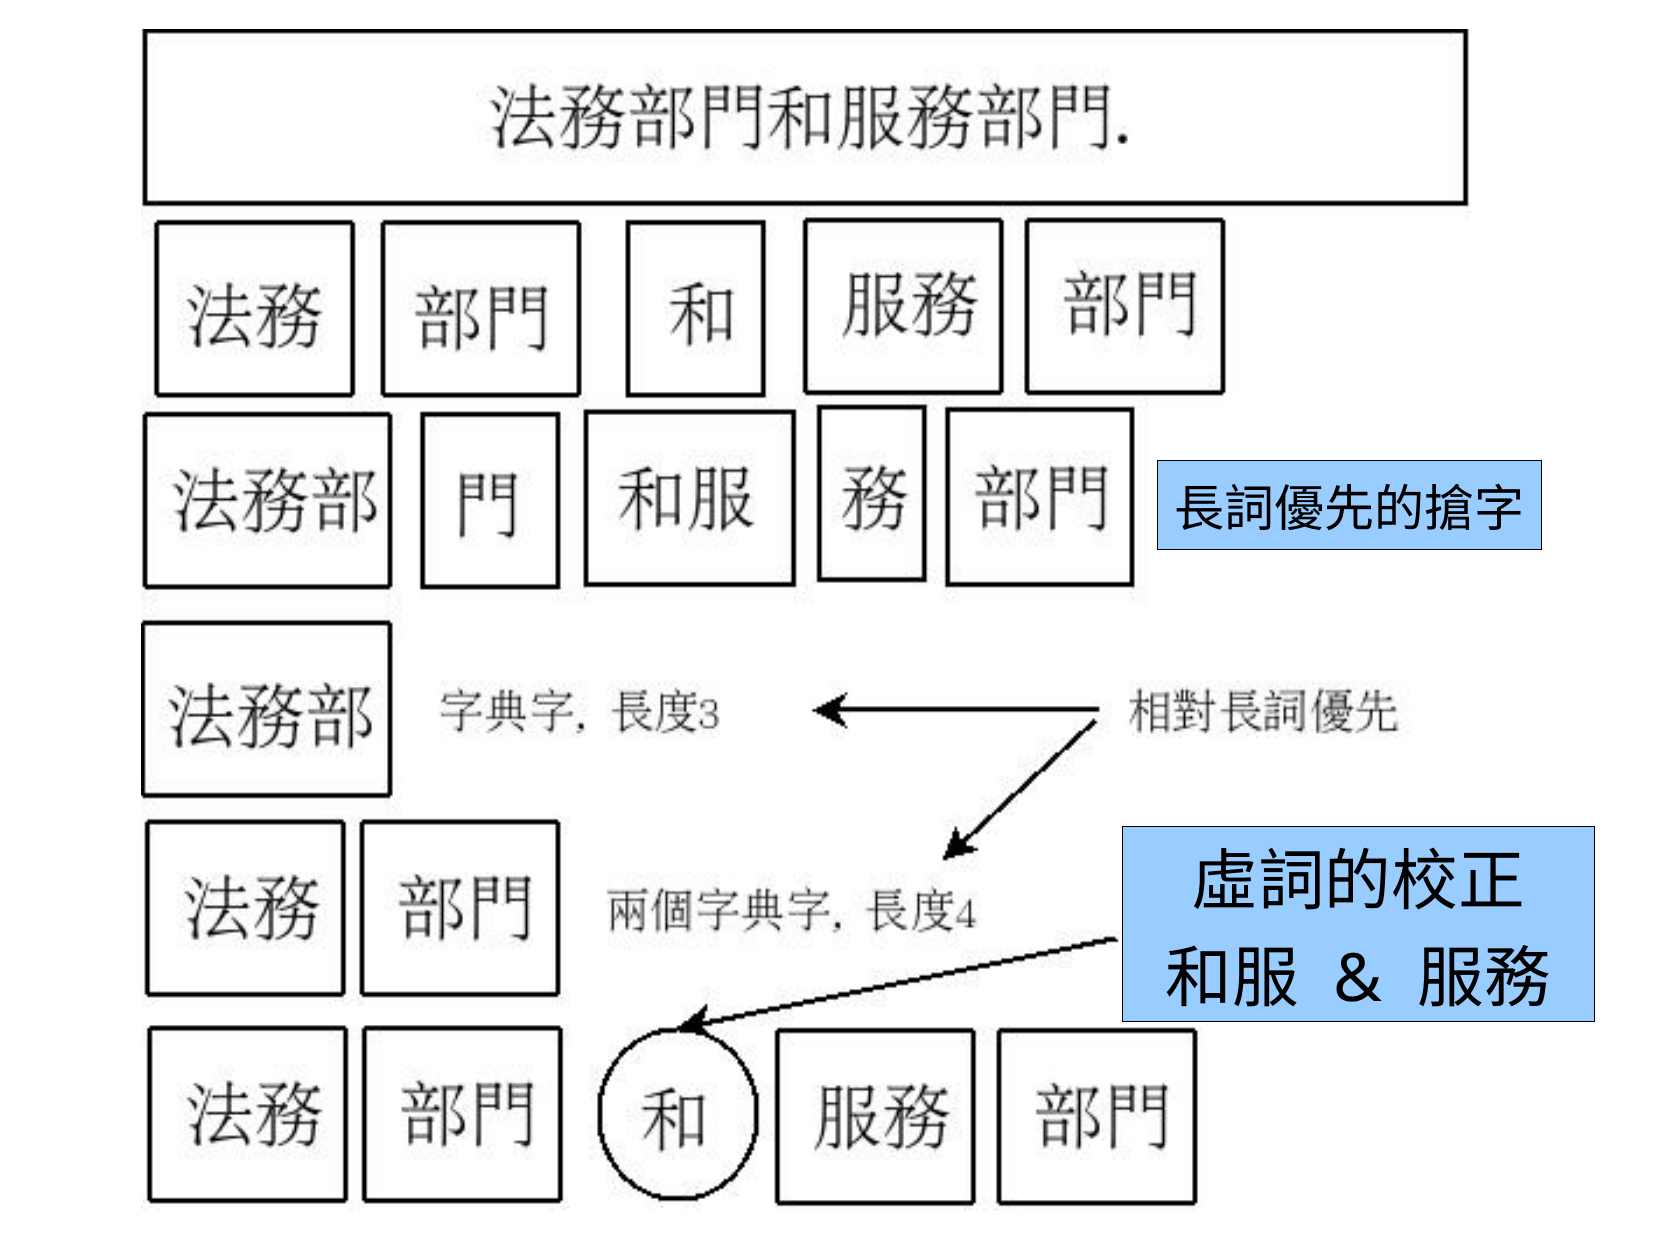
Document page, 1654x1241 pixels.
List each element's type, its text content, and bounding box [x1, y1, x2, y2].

picture [141, 29, 1471, 1211]
text_box 長詞優先的搶字 [1157, 460, 1542, 550]
text_box 虛詞的校正 和服 & 服務 [1122, 826, 1595, 1022]
